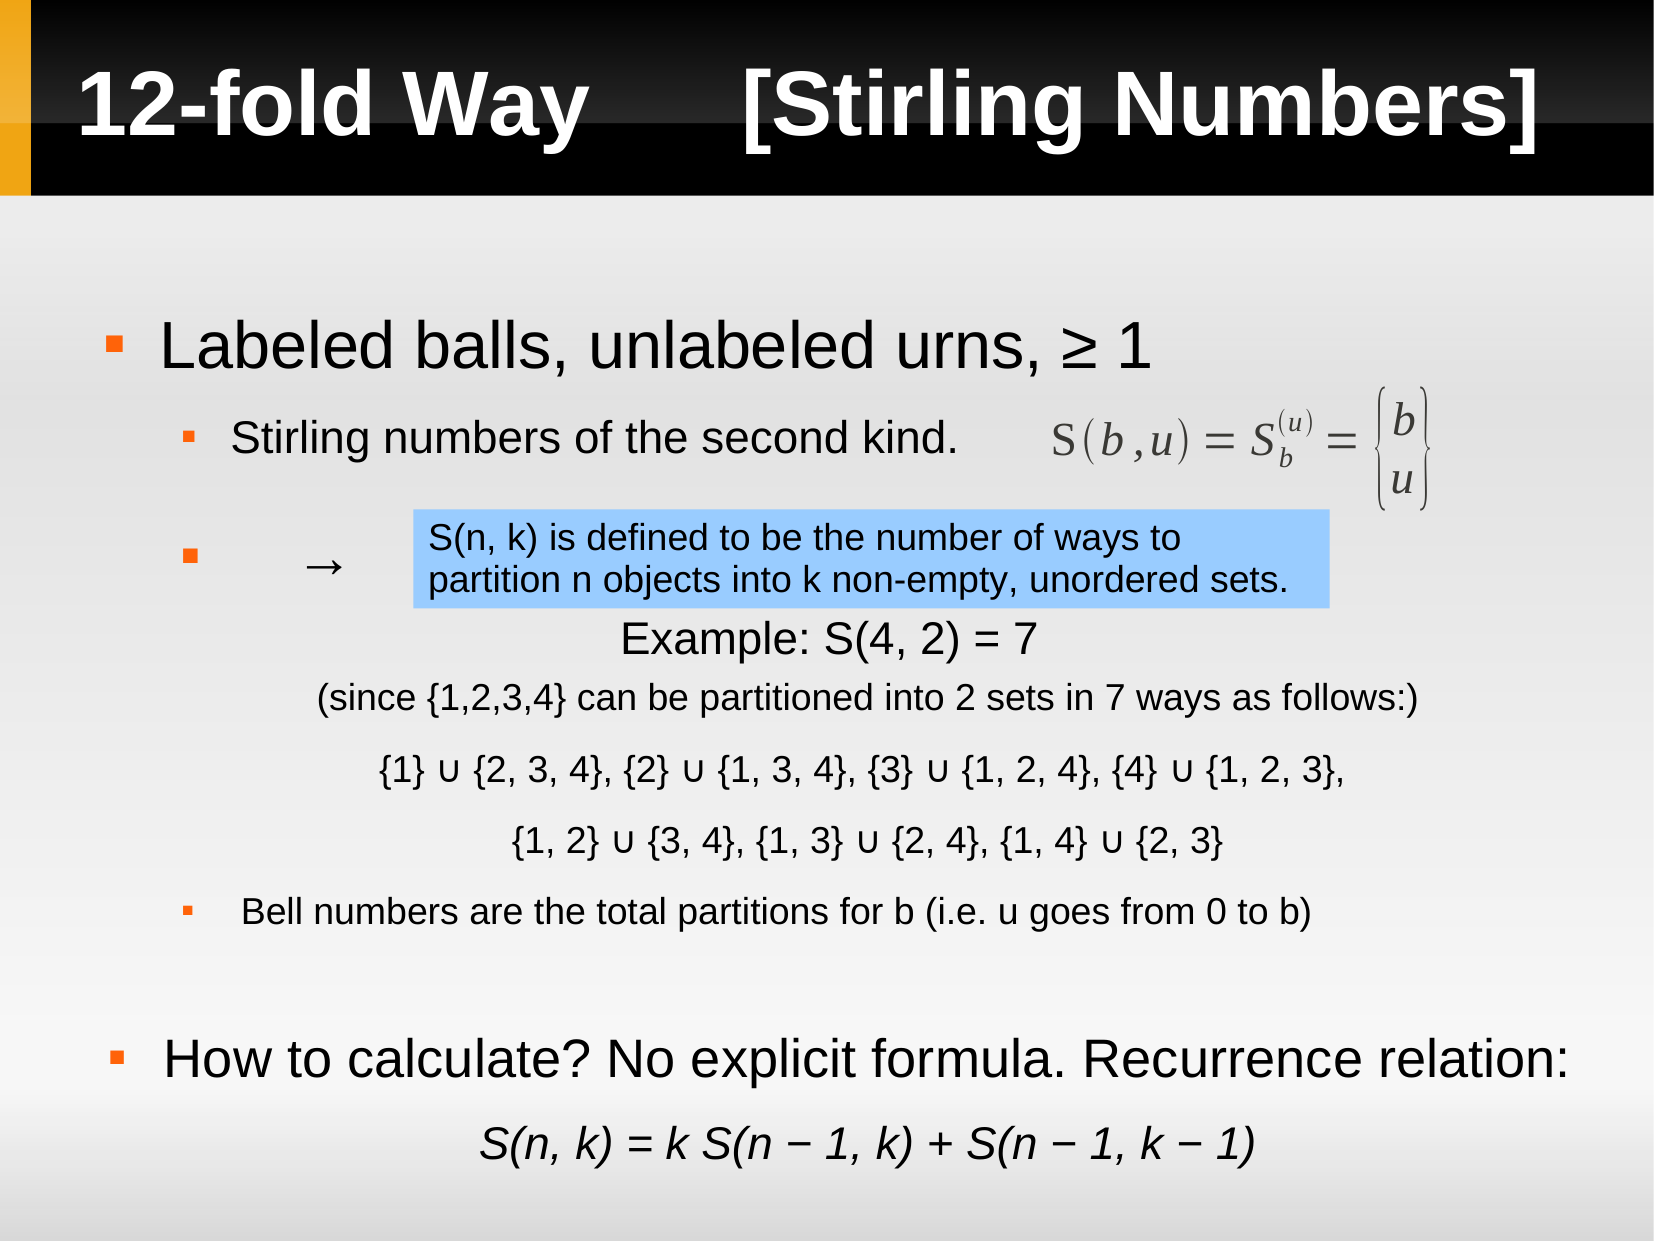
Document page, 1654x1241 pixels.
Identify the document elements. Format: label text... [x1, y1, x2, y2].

picture [0, 0, 1654, 1241]
title 12-fold Way [Stirling Numbers] [76, 7, 1565, 200]
chart [1044, 383, 1444, 513]
text_box S(n, k) is defined to be the number of ways to partition n objects into k non-empty, unordered sets. [413, 509, 1330, 609]
list Labeled balls, unlabeled urns, ≥ 1 Stirling numbers of the second kind. → Example: S(4, 2) = 7 (since {1,2,3,4} can be partitioned into 2 sets in 7 ways as follows:) {1} ∪ {2, 3, 4}, {2} ∪ {1, 3, 4}, {3} ∪ {1, 2, 4}, {4} ∪ {1, 2, 3}, {1, 2} ∪ {3, 4}, {1, 3} ∪ {2, 4}, {1, 4} ∪ {2, 3} Bell numbers are the total partitions for b (i.e. u goes from 0 to b) How to calculate? No explicit formula. Recurrence relation: S(n, k) = k S(n − 1, k) + S(n − 1, k − 1) [88, 307, 1577, 1241]
